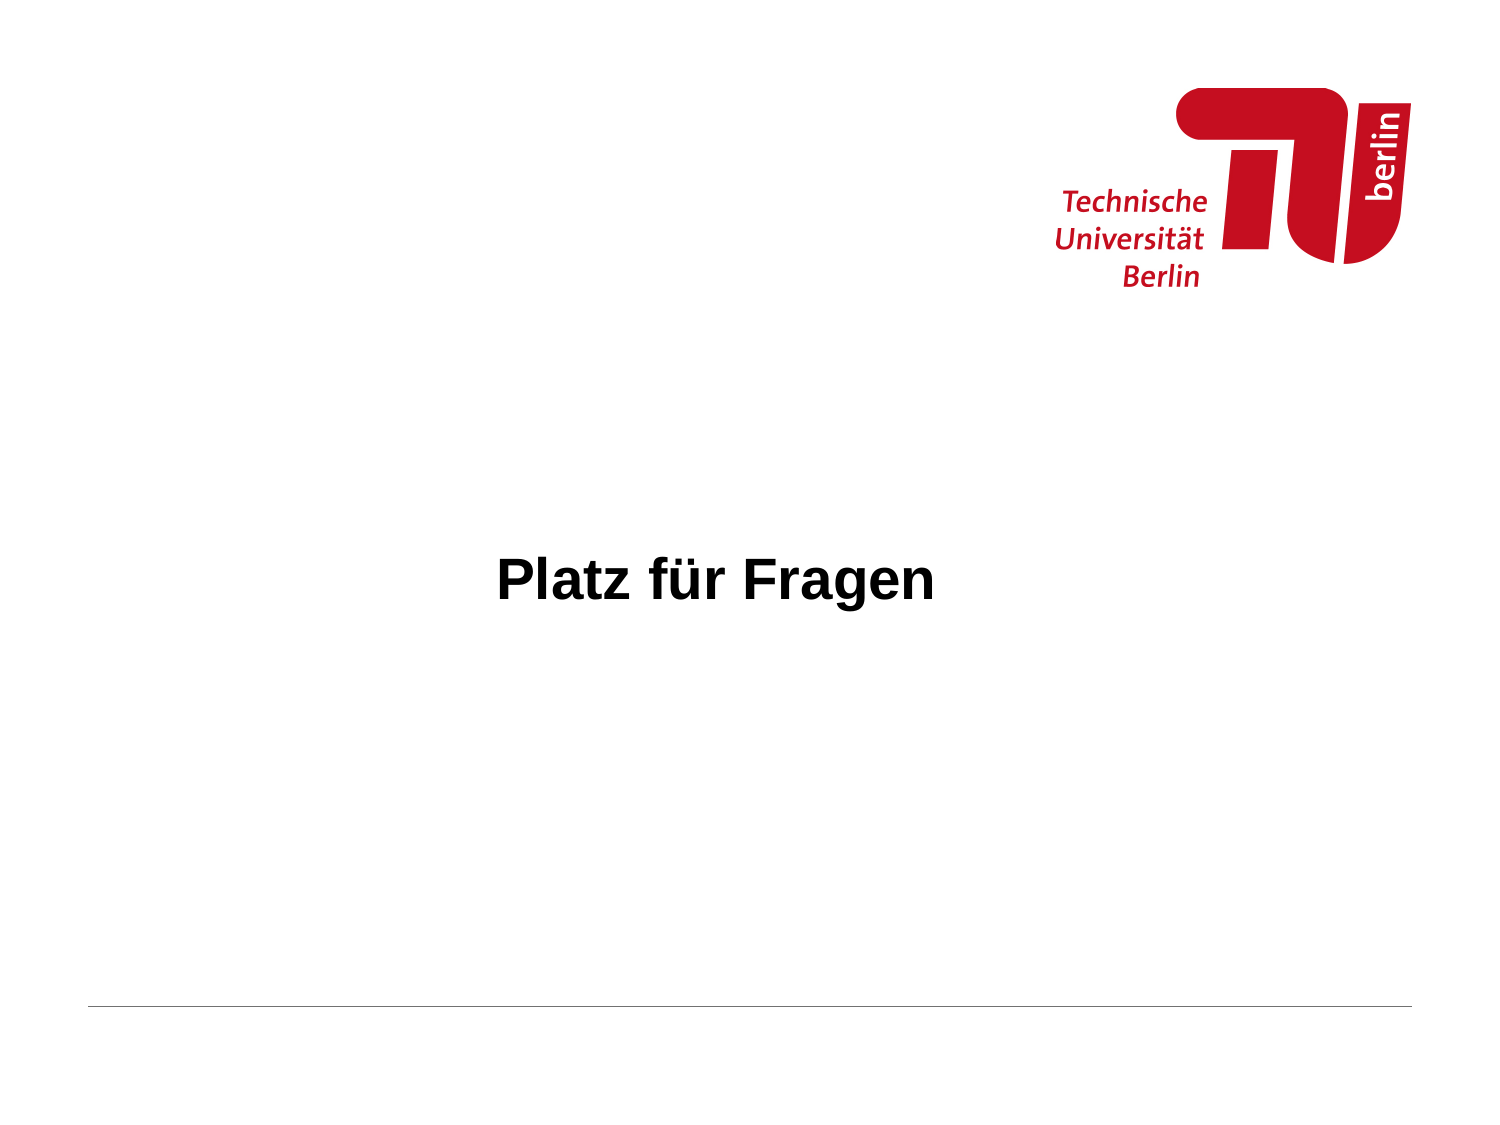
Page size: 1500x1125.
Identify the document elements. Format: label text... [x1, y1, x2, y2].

picture [1056, 88, 1411, 287]
subtitle Platz für Fragen [496, 519, 945, 612]
